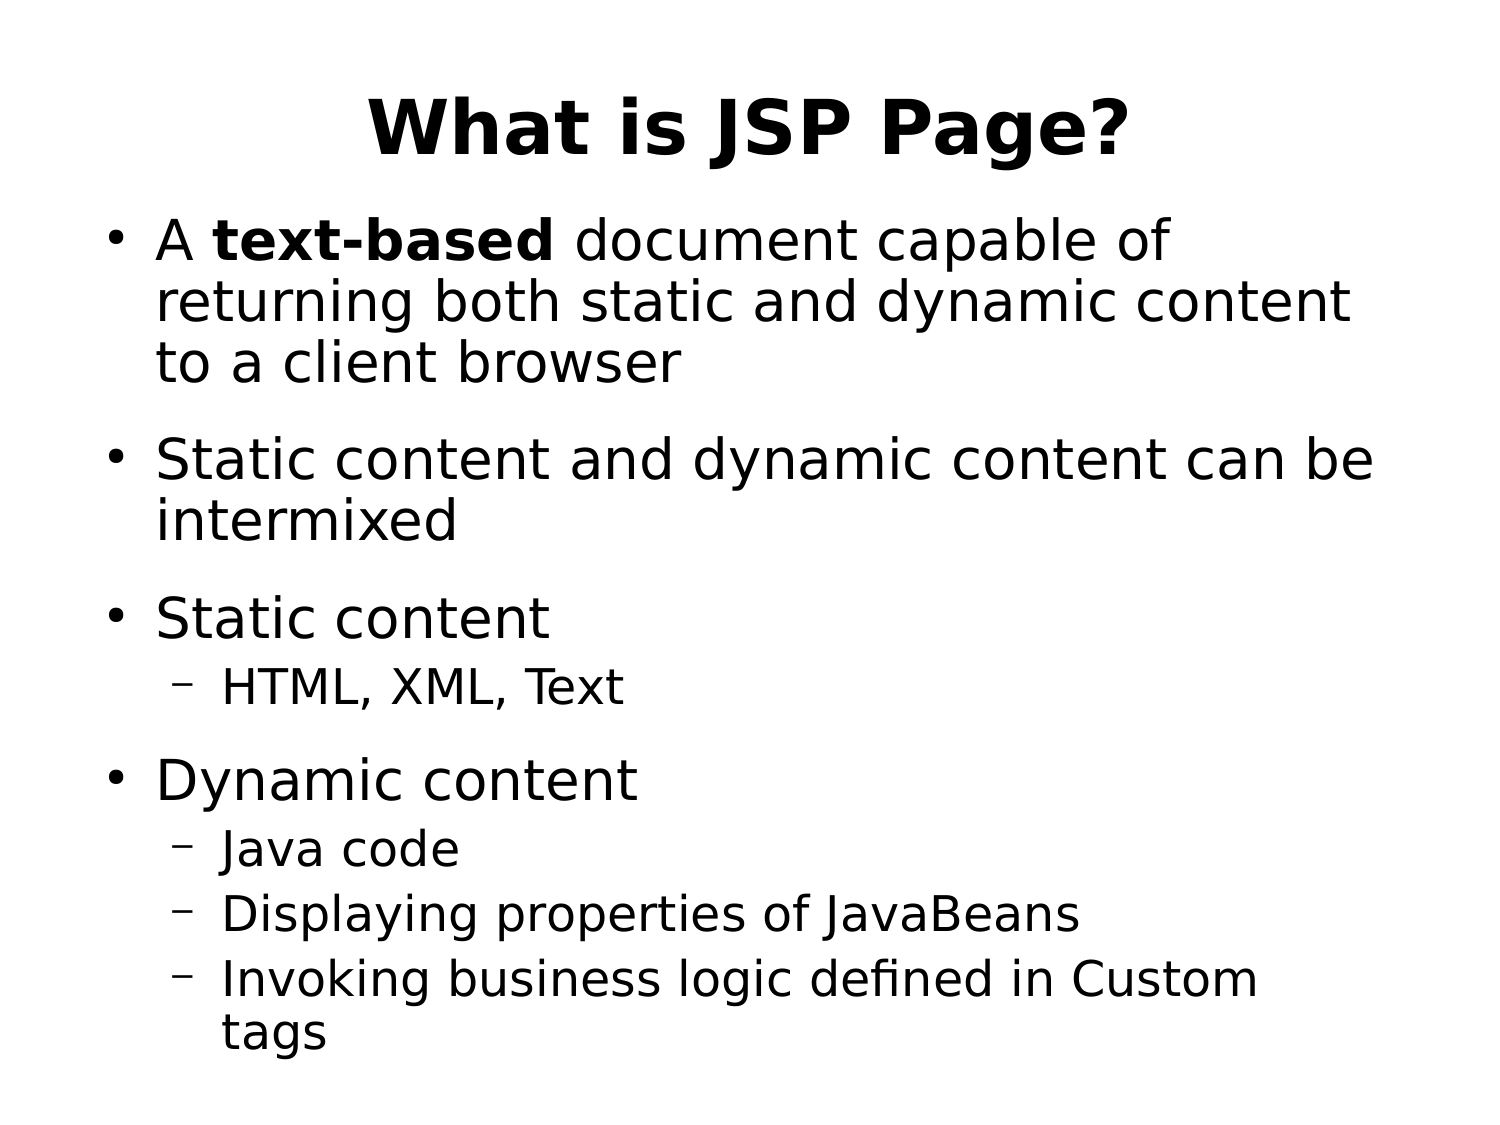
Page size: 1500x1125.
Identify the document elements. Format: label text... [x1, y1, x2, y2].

list A text-based document capable of returning both static and dynamic content to a client browser Static content and dynamic content can be intermixed Static content HTML, XML, Text Dynamic content Java code Displaying properties of JavaBeans Invoking business logic defined in Custom tags [75, 204, 1395, 1075]
title What is JSP Page? [75, 44, 1425, 177]
